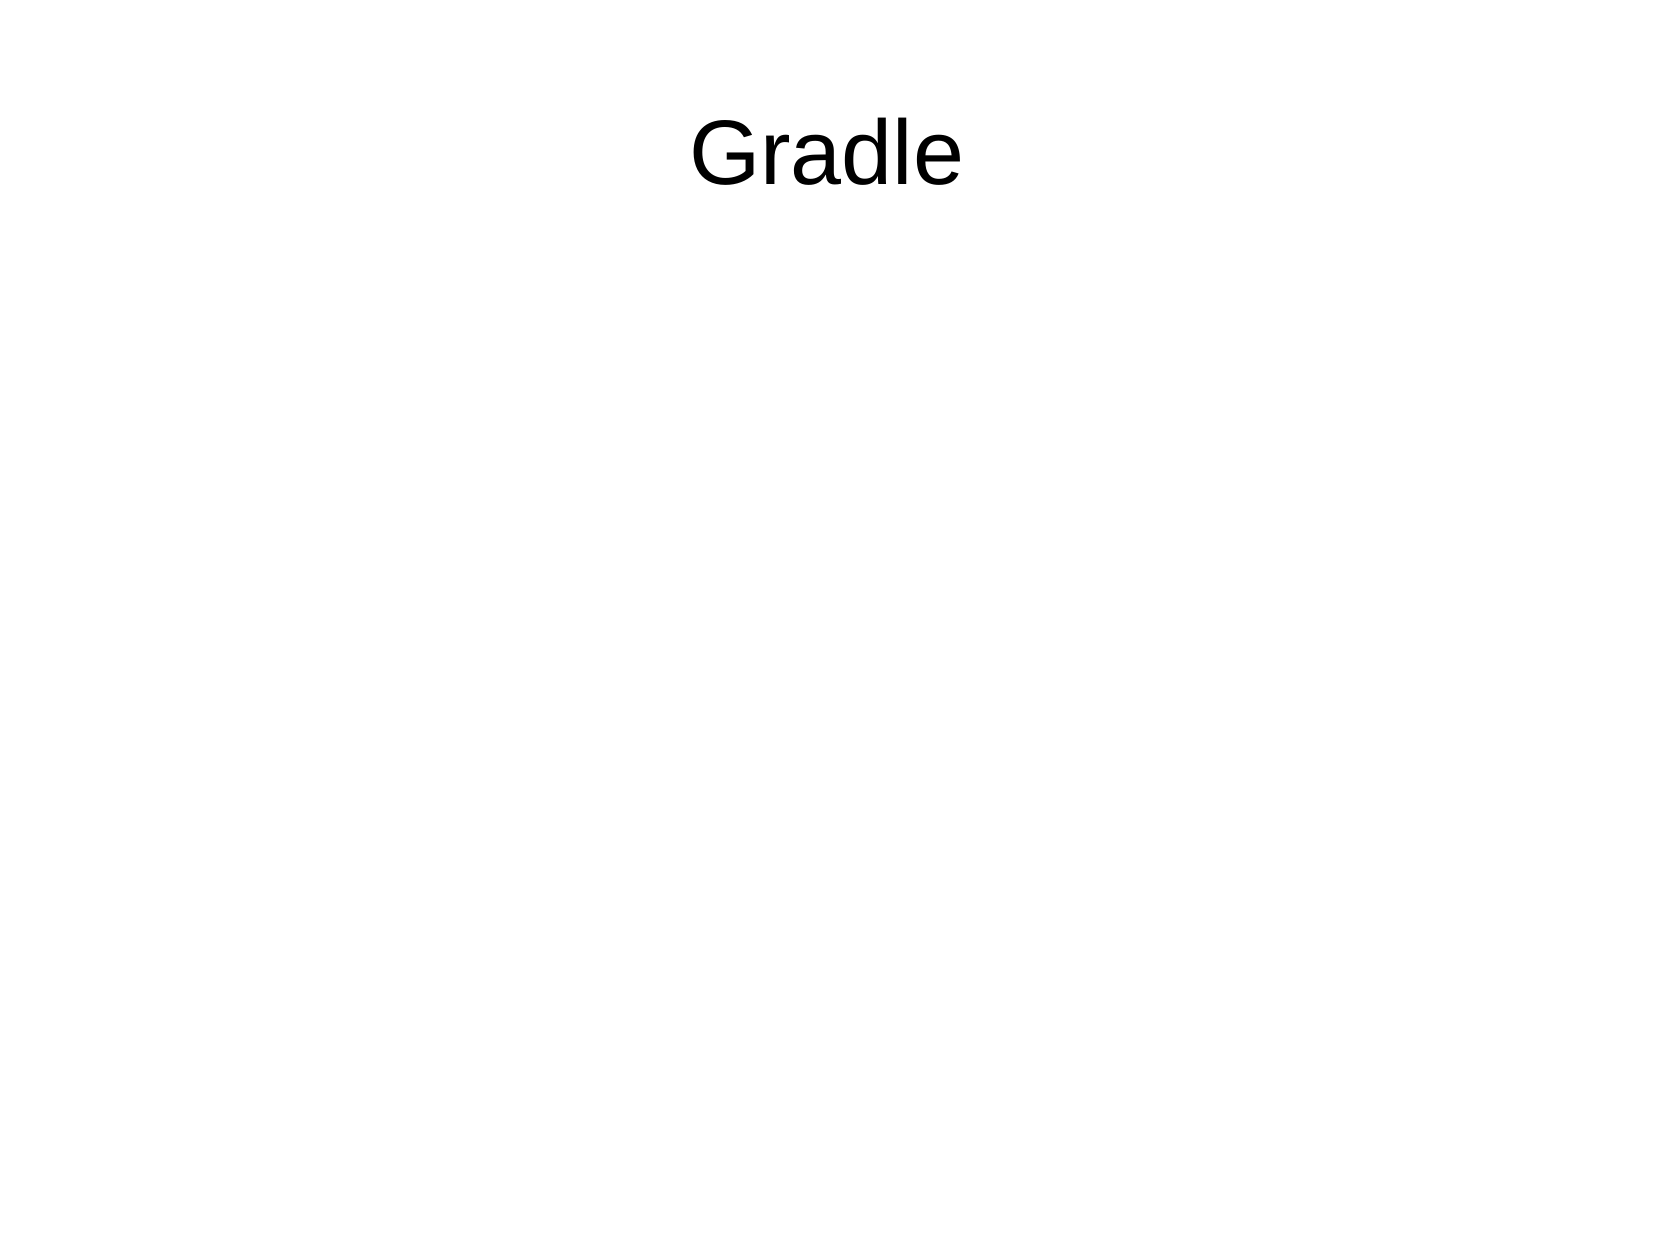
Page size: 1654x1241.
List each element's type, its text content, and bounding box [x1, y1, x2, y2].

title Gradle [82, 49, 1571, 257]
